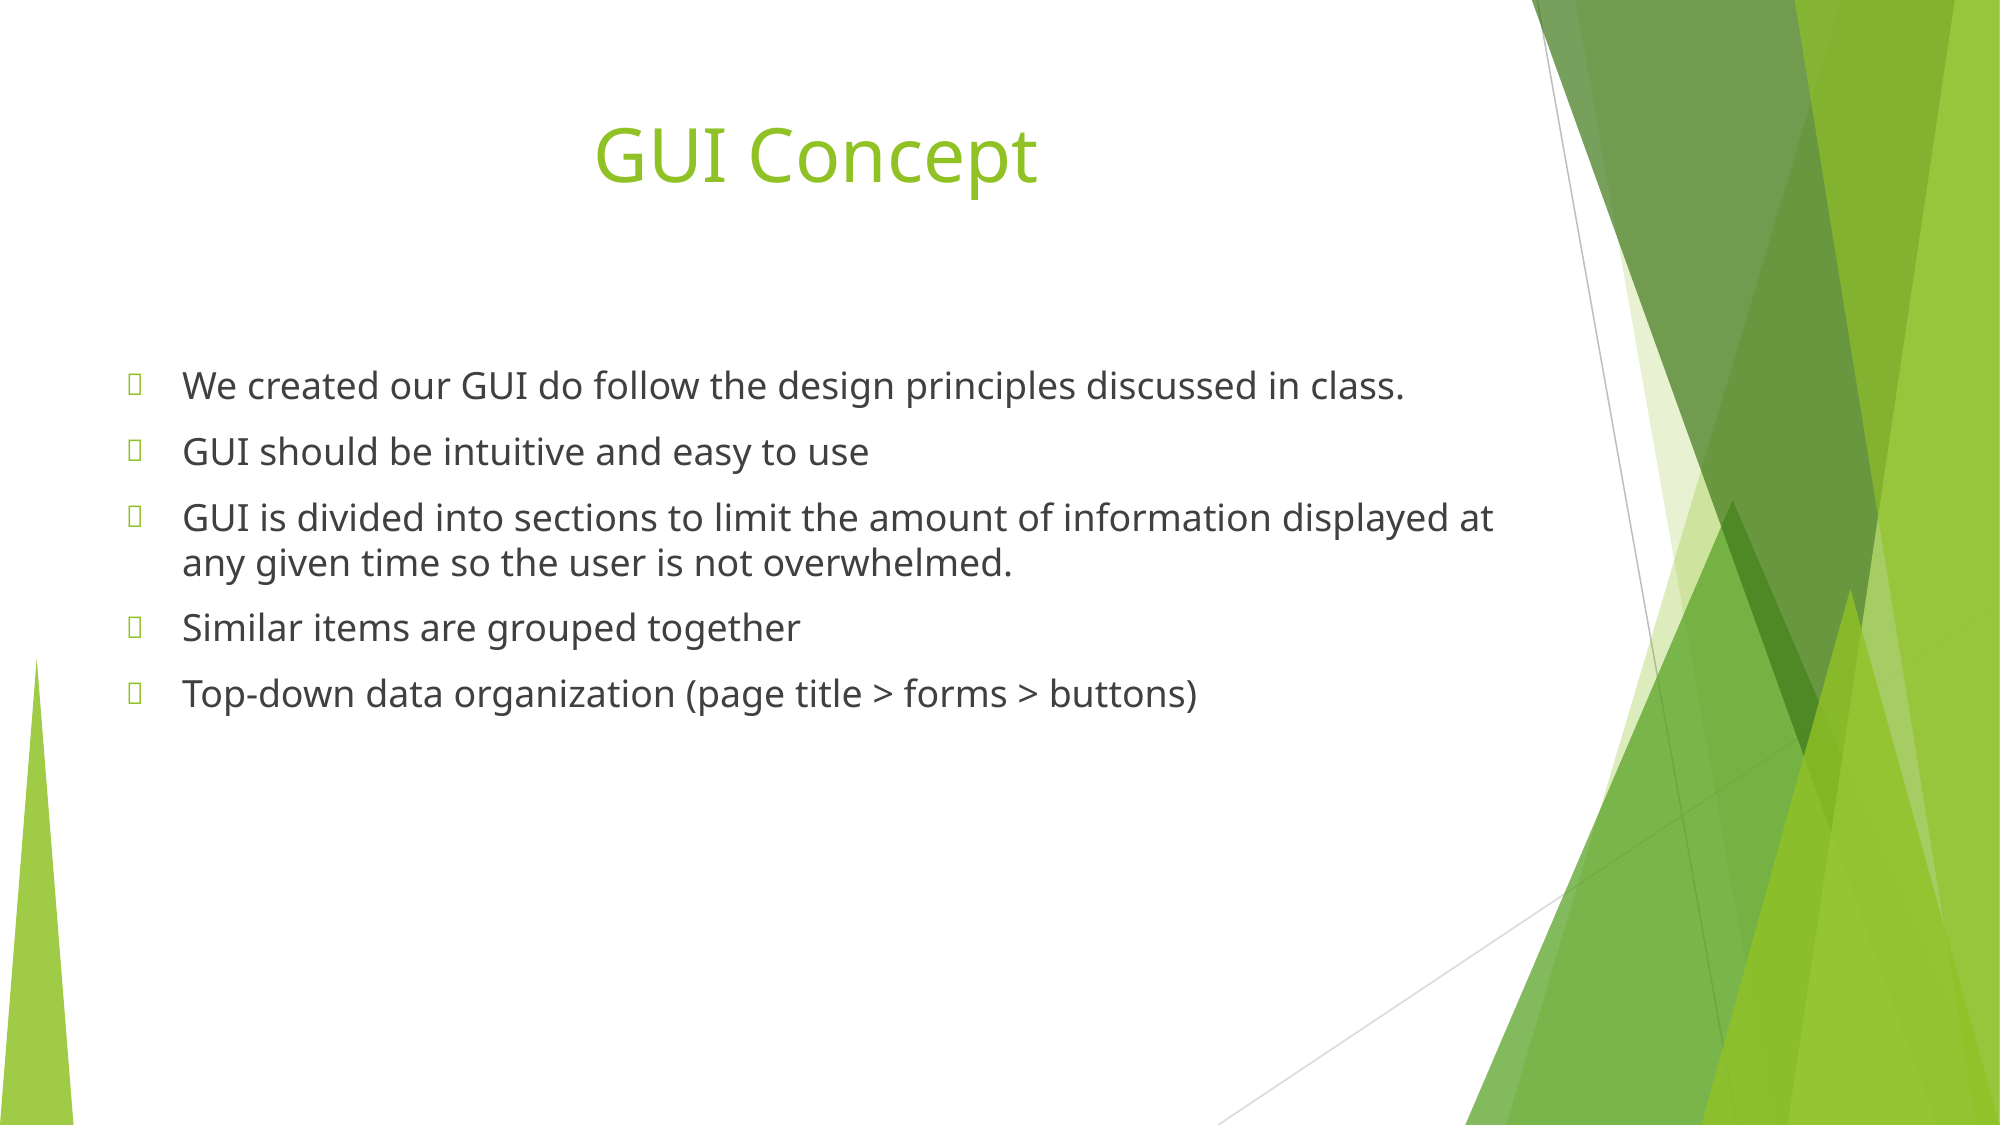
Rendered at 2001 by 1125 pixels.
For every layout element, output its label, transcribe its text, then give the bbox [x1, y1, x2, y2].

title GUI Concept [111, 99, 1522, 317]
list We created our GUI do follow the design principles discussed in class. GUI should be intuitive and easy to use GUI is divided into sections to limit the amount of information displayed at any given time so the user is not overwhelmed. Similar items are grouped together Top-down data organization (page title > forms > buttons) [111, 354, 1522, 992]
